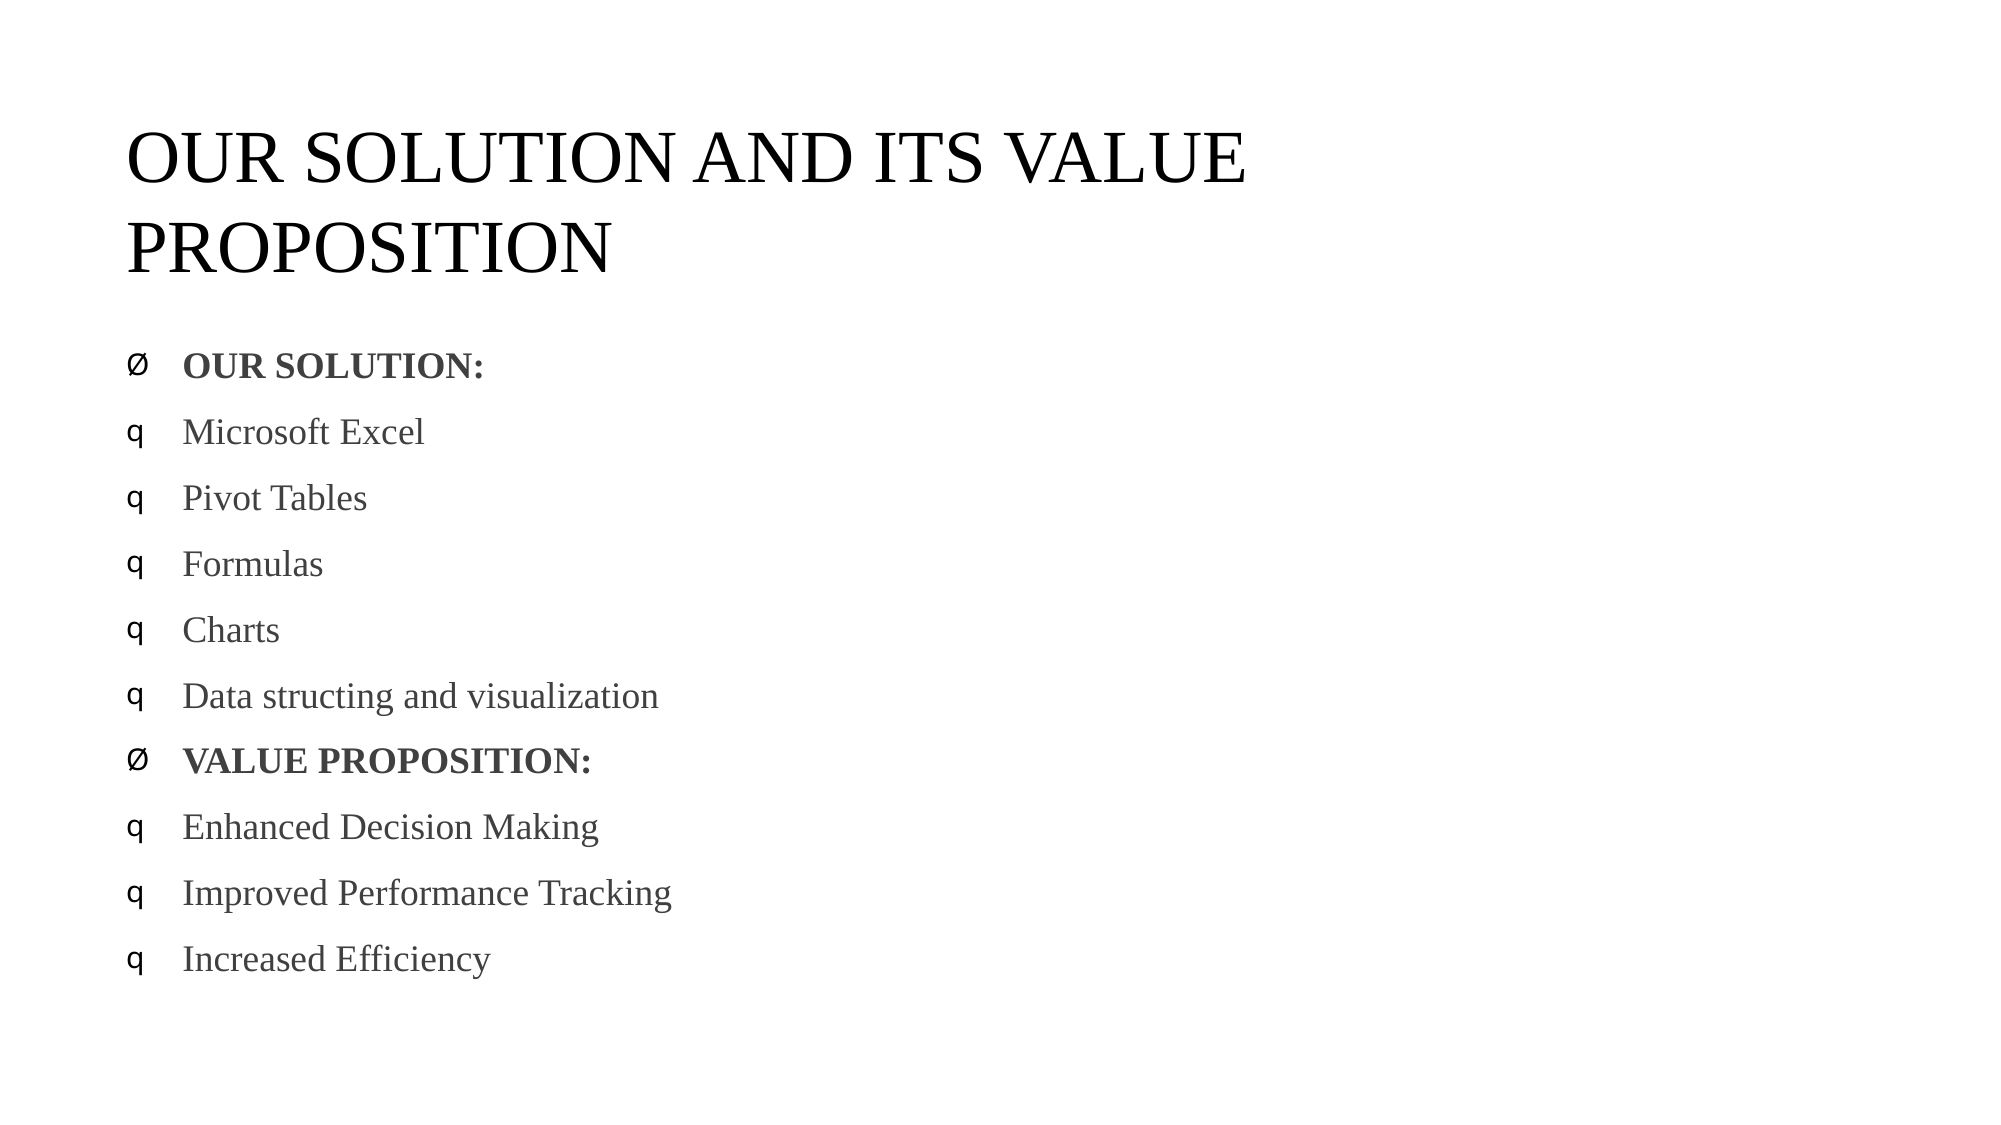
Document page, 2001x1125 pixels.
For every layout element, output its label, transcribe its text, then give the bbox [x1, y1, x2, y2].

list OUR SOLUTION: Microsoft Excel Pivot Tables Formulas Charts Data structing and visualization VALUE PROPOSITION: Enhanced Decision Making Improved Performance Tracking Increased Efficiency [111, 333, 1522, 992]
title OUR SOLUTION AND ITS VALUE PROPOSITION [111, 99, 1522, 317]
